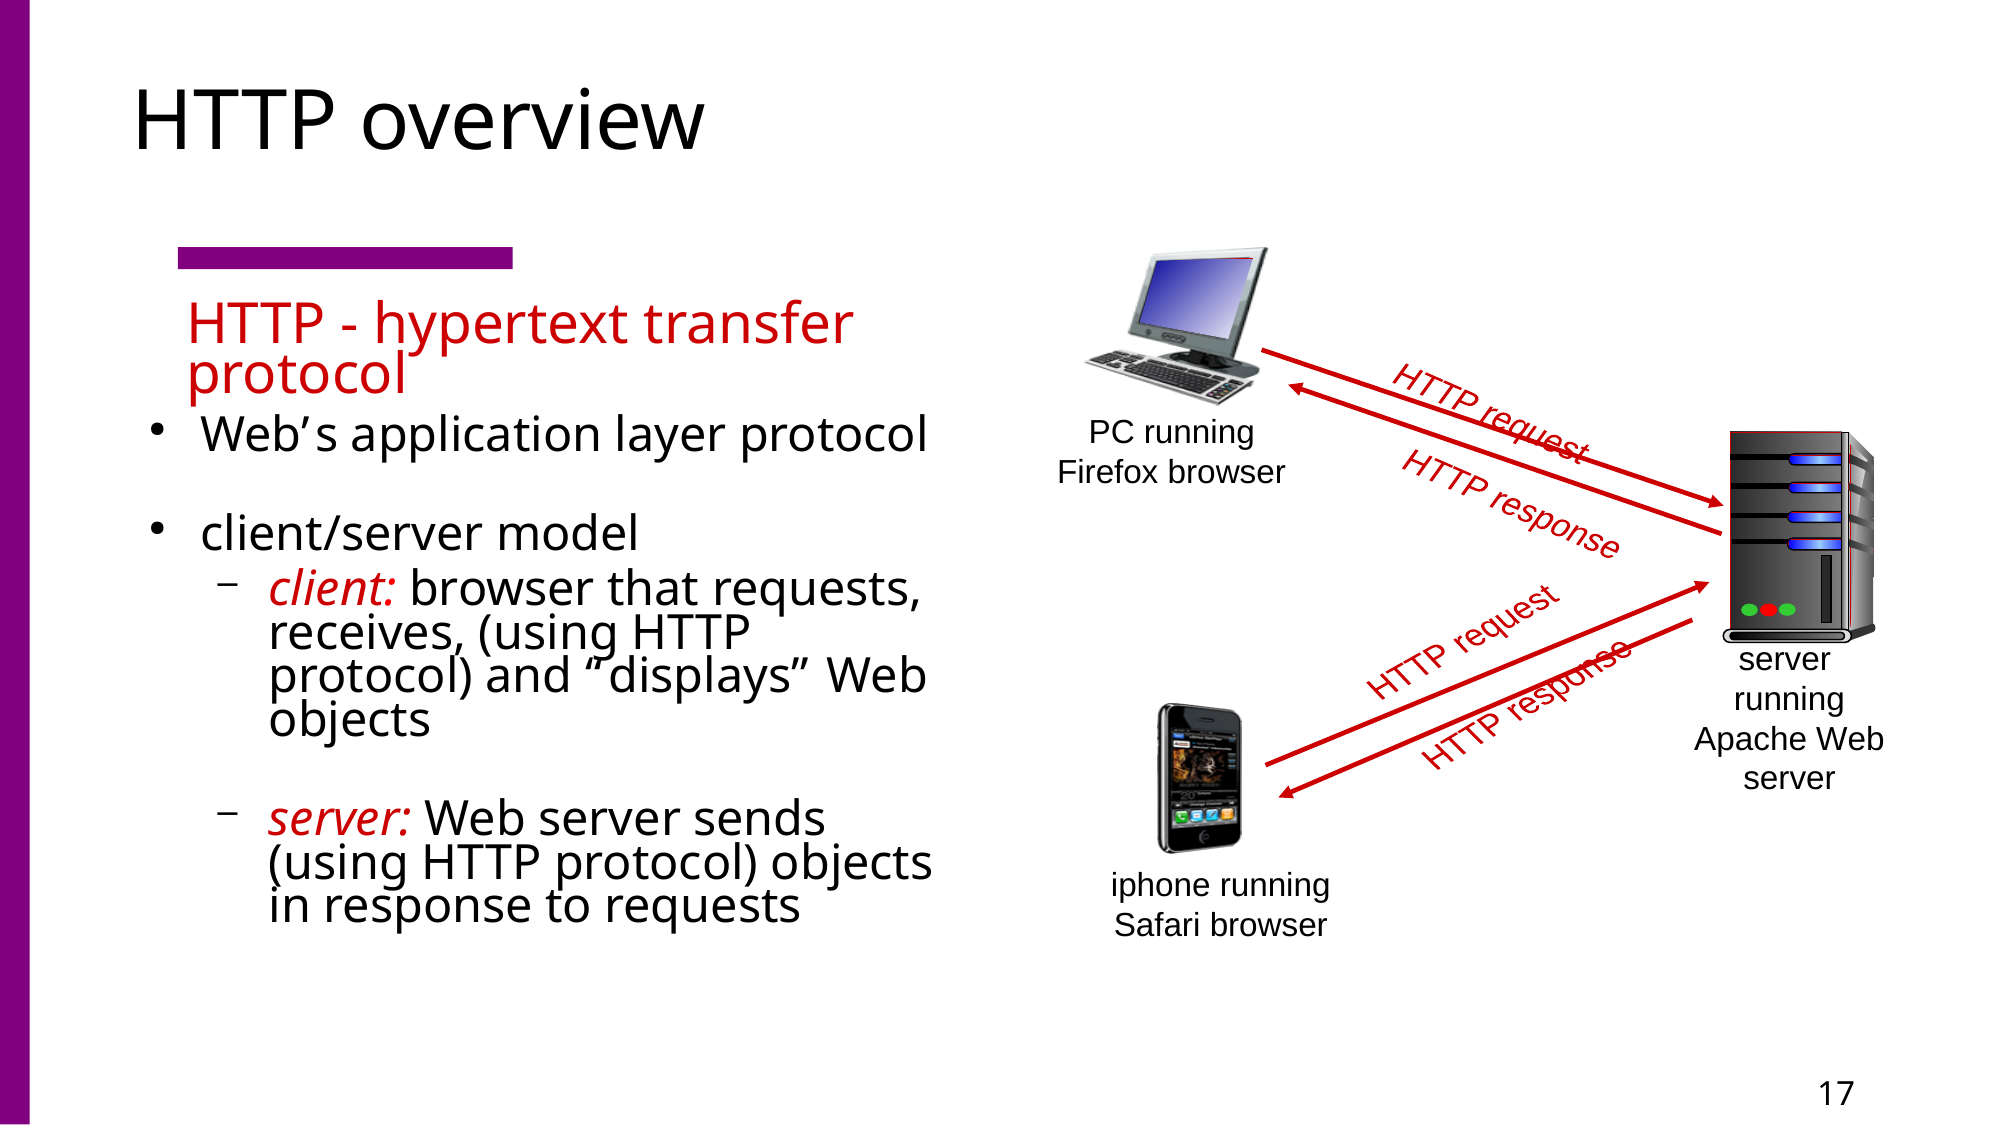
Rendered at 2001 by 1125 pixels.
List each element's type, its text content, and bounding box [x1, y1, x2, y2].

text_box [1139, 257, 1254, 339]
picture [1157, 703, 1242, 854]
text_box iphone running Safari browser [1096, 855, 1346, 952]
title HTTP overview [116, 50, 1817, 182]
text_box HTTP request [1367, 341, 1618, 483]
text_box PC running Firefox browser [1042, 402, 1302, 499]
text_box server running Apache Web server [1679, 629, 1900, 805]
text_box HTTP request [1338, 561, 1584, 720]
text_box HTTP response [1392, 614, 1659, 790]
text_box HTTP response [1377, 427, 1652, 579]
picture [1040, 240, 1274, 418]
text_box [1723, 431, 1876, 643]
list HTTP - hypertext transfer protocol Web’s application layer protocol client/server model client: browser that requests, receives, (using HTTP protocol) and “displays” Web objects server: Web server sends (using HTTP protocol) objects in response to requests [116, 244, 950, 1007]
